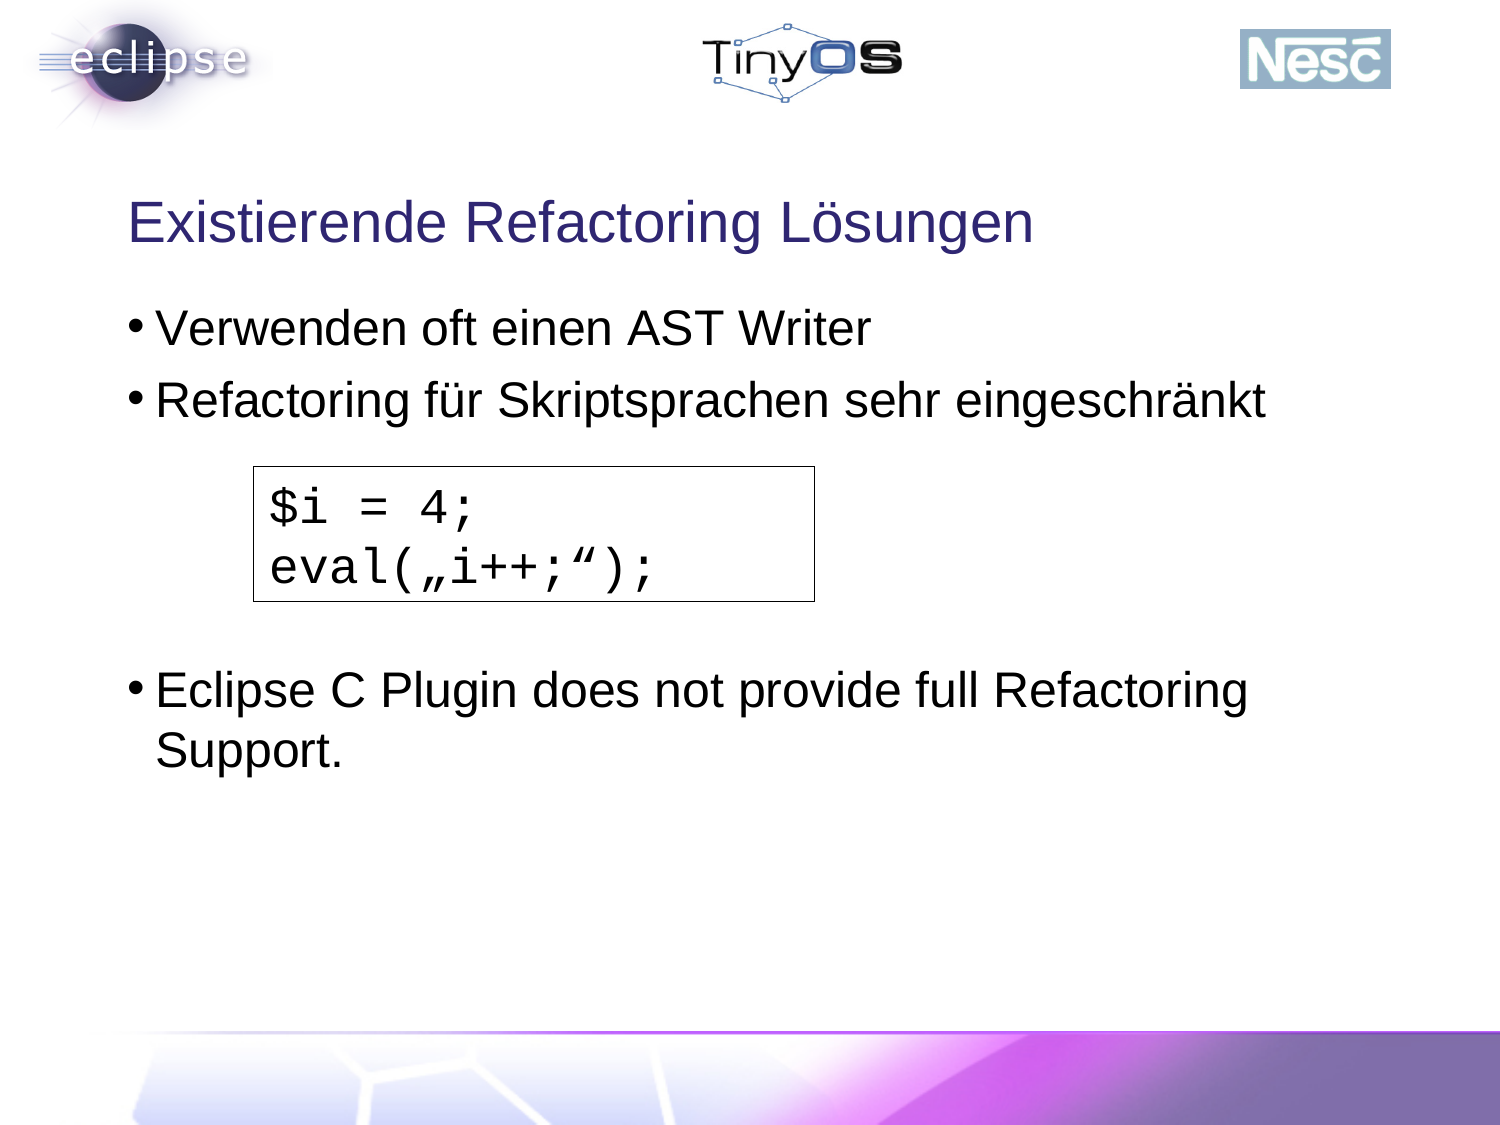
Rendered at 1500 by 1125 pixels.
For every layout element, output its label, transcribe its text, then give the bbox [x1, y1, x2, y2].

picture [696, 23, 904, 103]
text_box $i = 4; eval(„i++;“); [253, 466, 815, 602]
picture [0, 1031, 1500, 1125]
title Existierende Refactoring Lösungen [112, 140, 1388, 297]
picture [1240, 29, 1391, 89]
list Verwenden oft einen AST Writer Refactoring für Skriptsprachen sehr eingeschränkt Eclipse C Plugin does not provide full Refactoring Support. [112, 297, 1388, 1030]
picture [23, 0, 273, 130]
